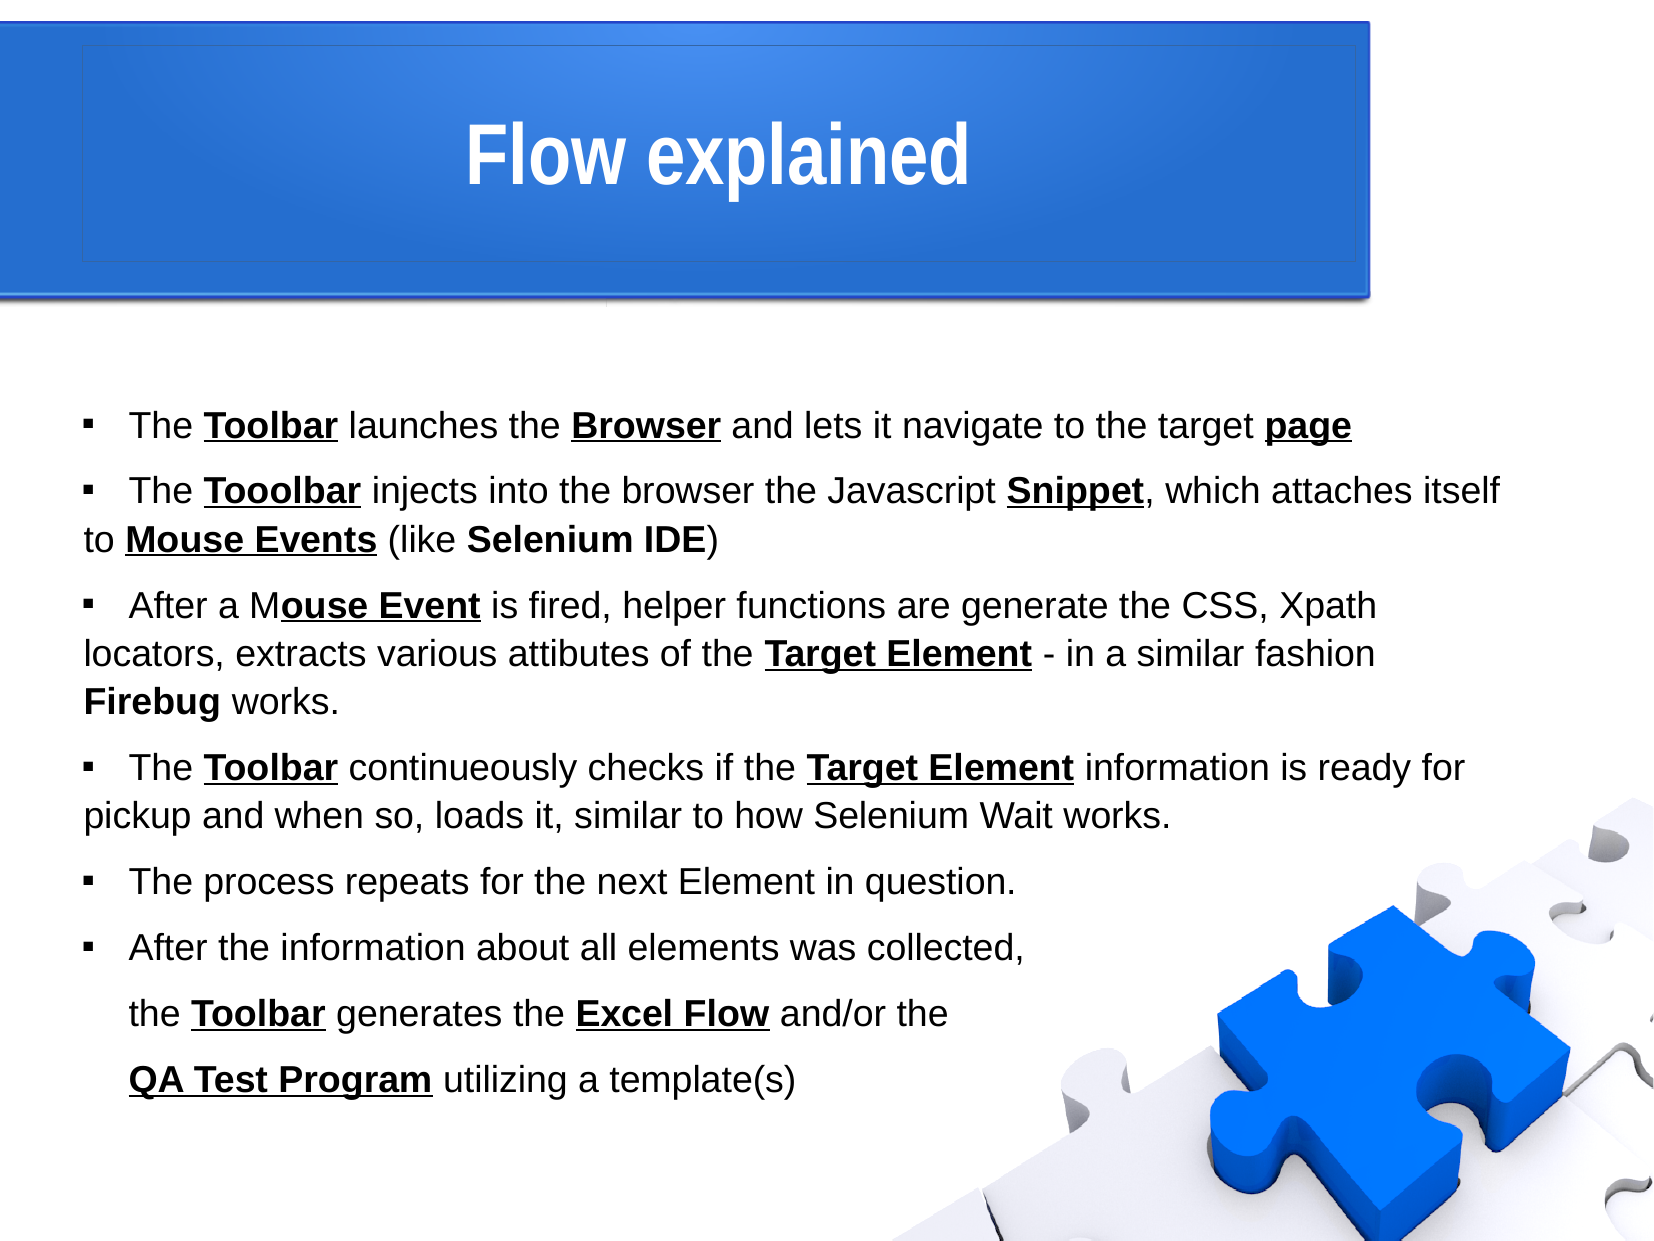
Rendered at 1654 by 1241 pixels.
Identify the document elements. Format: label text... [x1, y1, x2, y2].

title Flow explained [82, 45, 1356, 262]
text_box The Toolbar launches the Browser and lets it navigate to the target page The Tooolbar injects into the browser the Javascript Snippet, which attaches itself to Mouse Events (like Selenium IDE) After a Mouse Event is fired, helper functions are generate the CSS, Xpath locators, extracts various attibutes of the Target Element - in a similar fashion Firebug works. The Toolbar continueously checks if the Target Element information is ready for pickup and when so, loads it, similar to how Selenium Wait works. The process repeats for the next Element in question. After the information about all elements was collected, the Toolbar generates the Excel Flow and/or the QA Test Program utilizing a template(s) [29, 319, 1518, 1180]
picture [872, 655, 1654, 1241]
picture [0, 21, 1375, 307]
